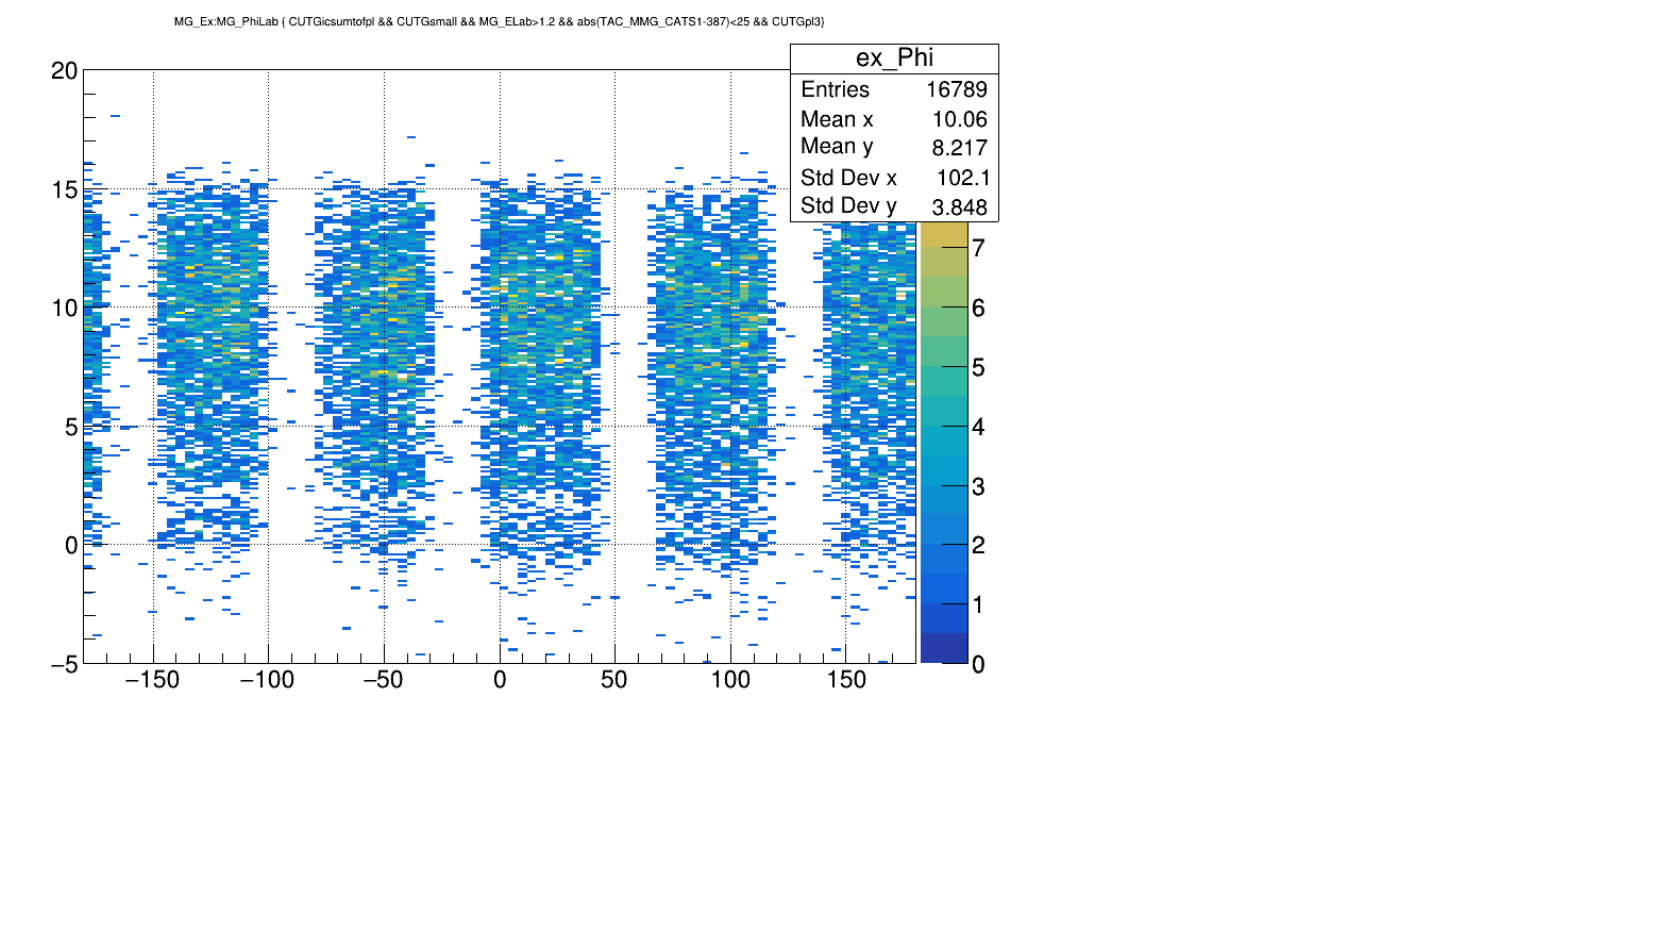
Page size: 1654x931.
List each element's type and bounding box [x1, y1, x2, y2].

picture [0, 0, 1010, 713]
